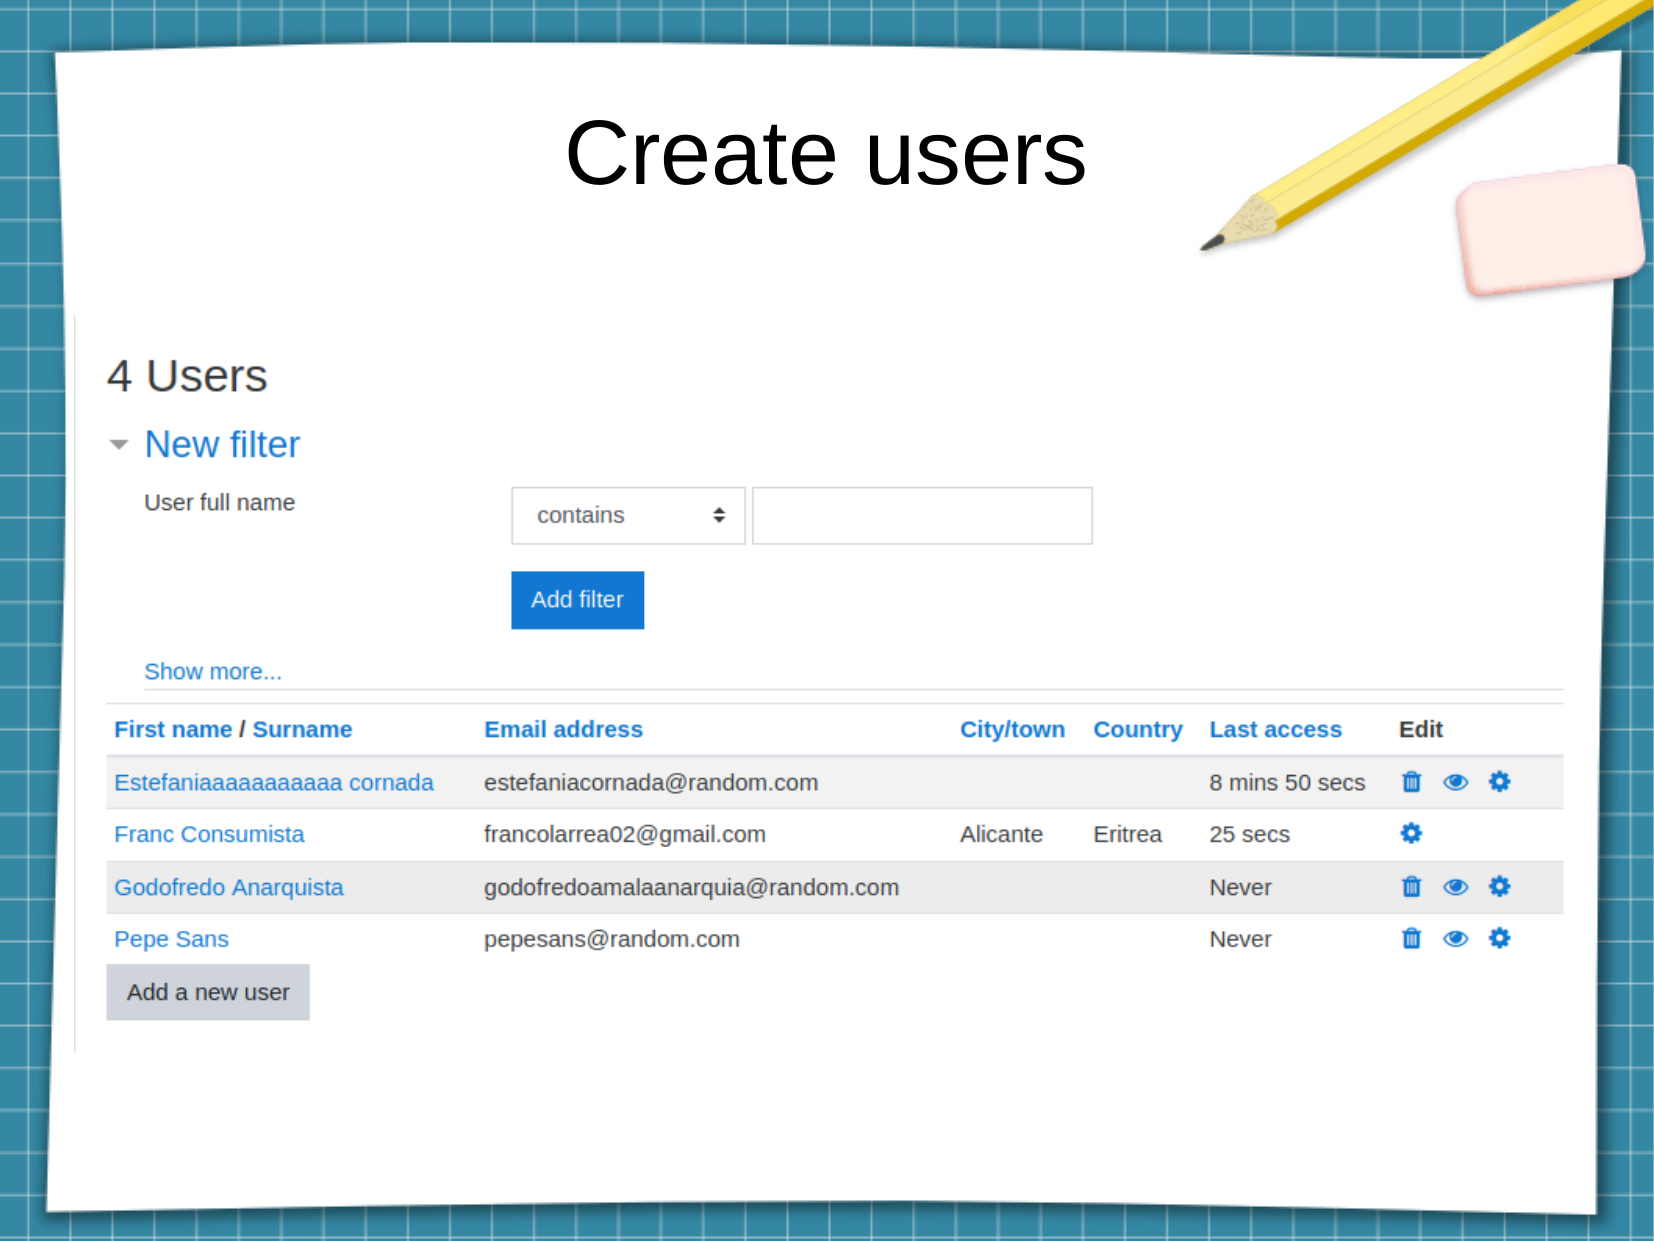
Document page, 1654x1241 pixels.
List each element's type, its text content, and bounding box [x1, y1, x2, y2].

picture [0, 0, 1654, 1241]
title Create users [82, 49, 1571, 257]
